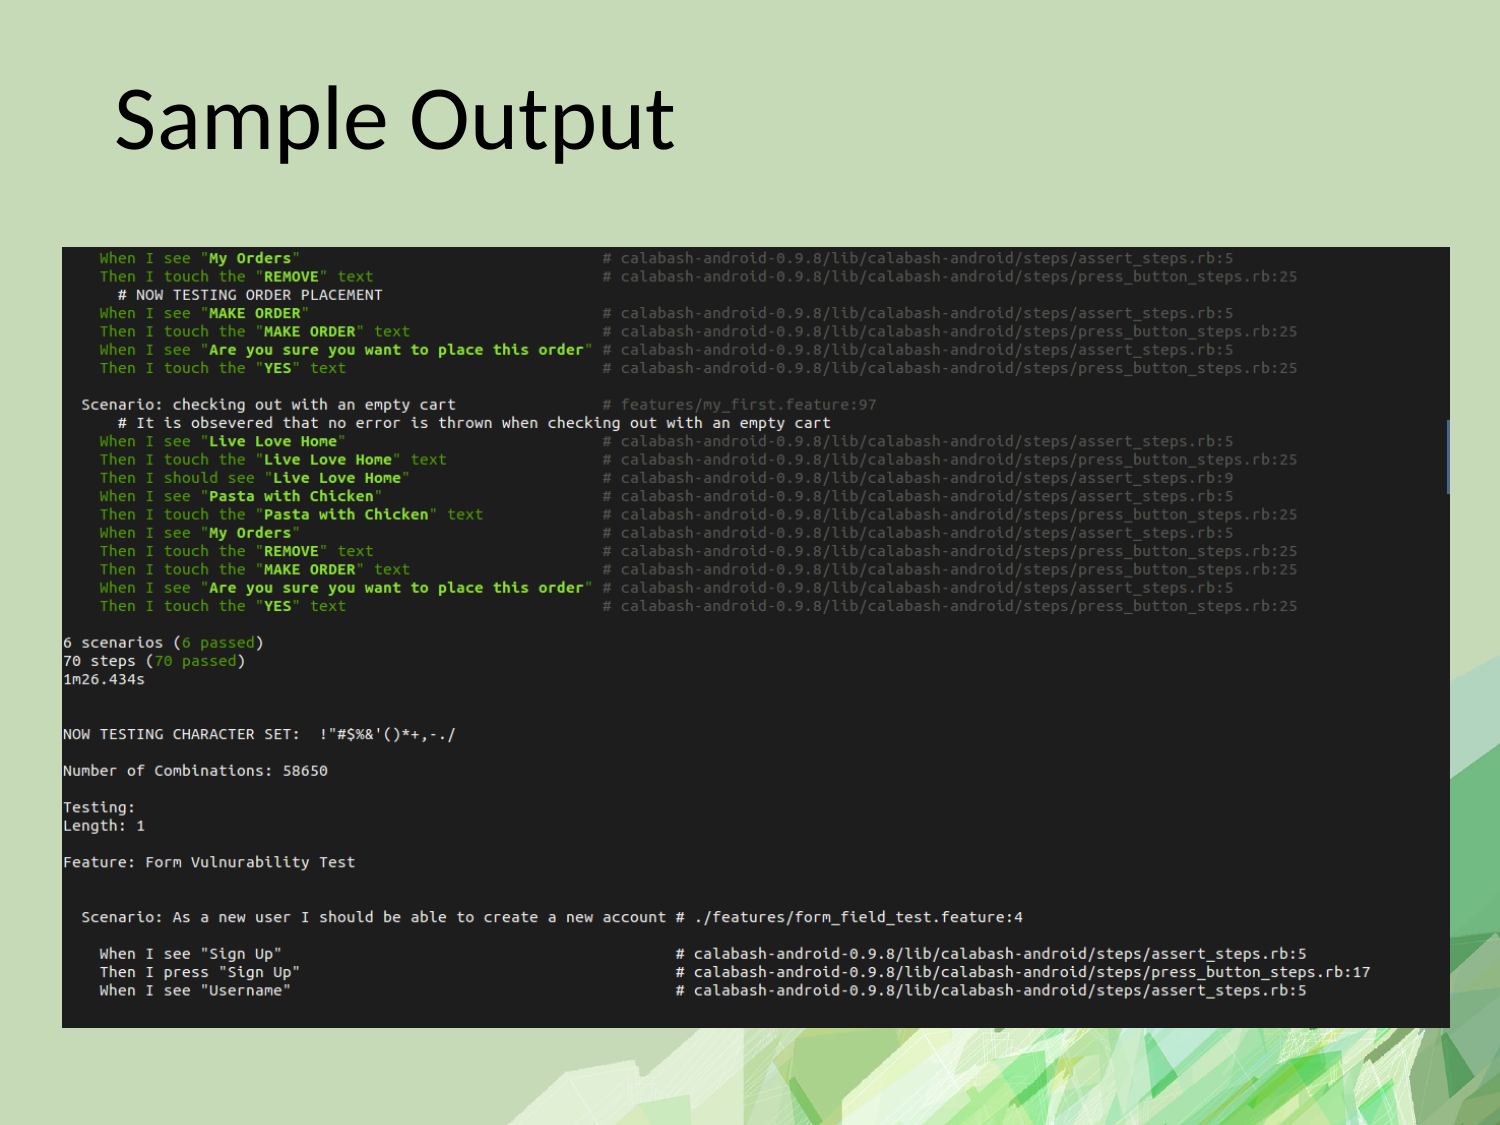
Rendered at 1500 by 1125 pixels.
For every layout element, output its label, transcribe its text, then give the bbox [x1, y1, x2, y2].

picture [0, 0, 1500, 1125]
title Sample Output [99, 50, 1375, 175]
